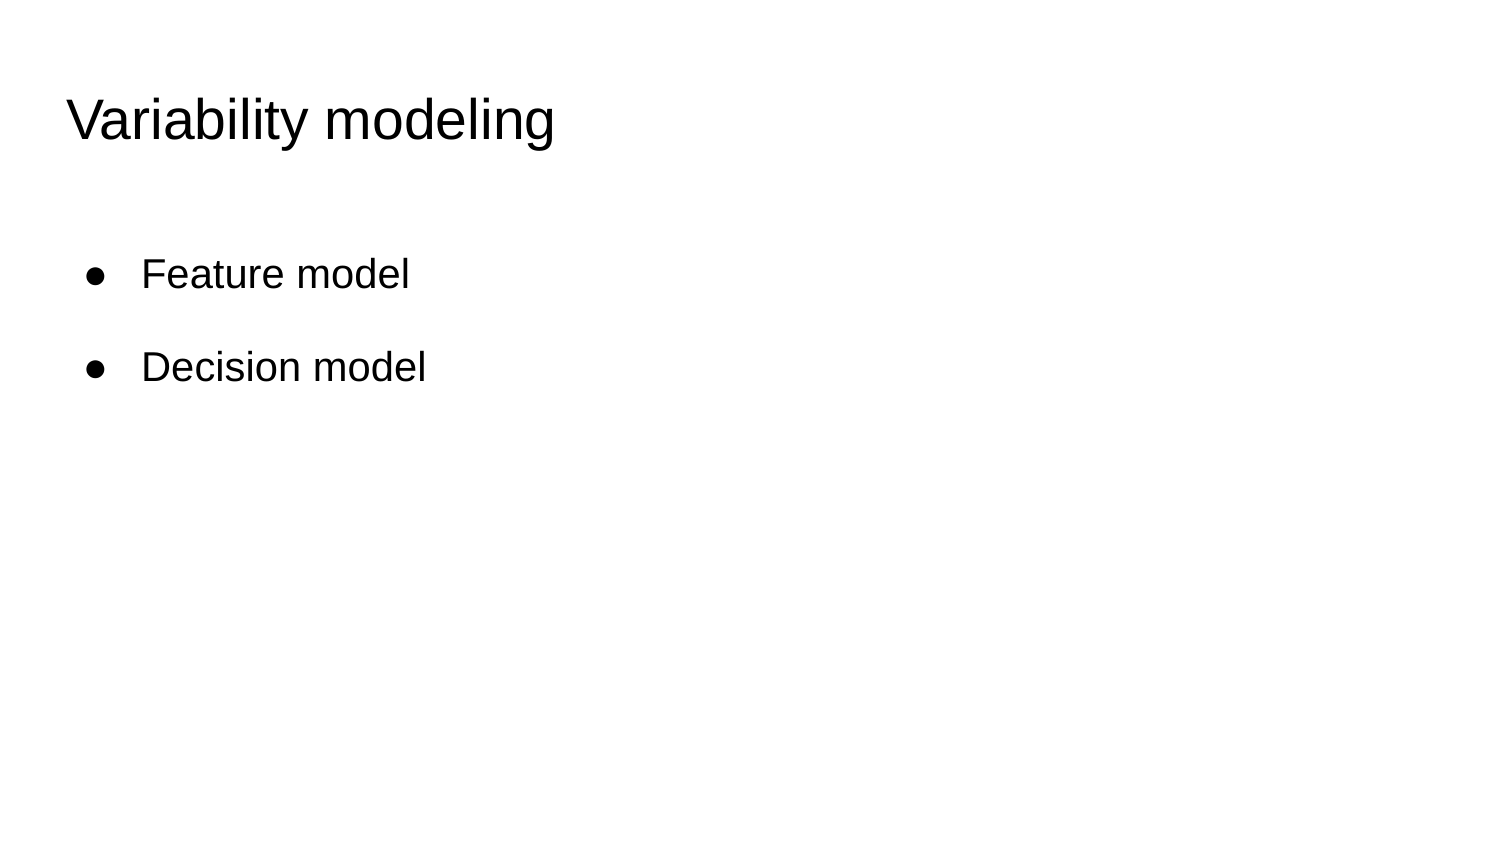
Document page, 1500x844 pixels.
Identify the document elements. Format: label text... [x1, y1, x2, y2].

list Feature model Decision model [51, 189, 1449, 750]
title Variability modeling [51, 72, 1449, 167]
